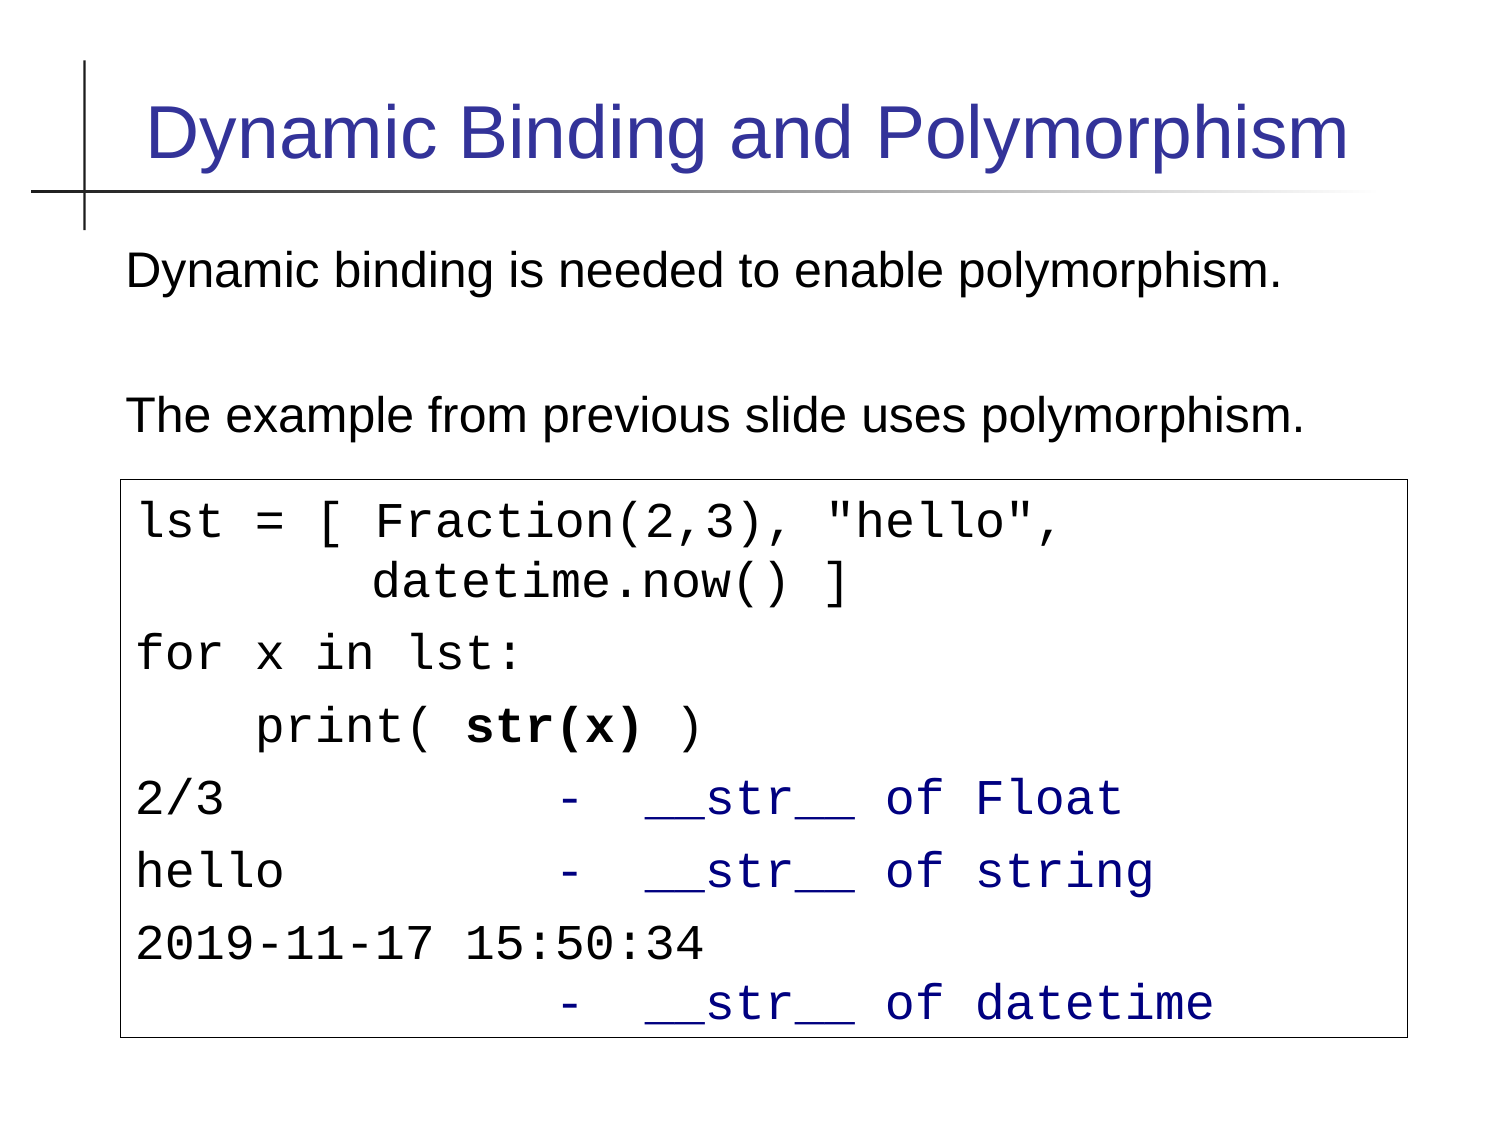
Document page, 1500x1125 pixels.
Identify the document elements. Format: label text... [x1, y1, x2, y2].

text_box lst = [ Fraction(2,3), "hello", datetime.now() ] for x in lst: print( str(x) ) 2/3 - __str__ of Float hello - __str__ of string 2019-11-17 15:50:34 - __str__ of datetime [120, 479, 1408, 1038]
title Dynamic Binding and Polymorphism [100, 42, 1397, 182]
list Dynamic binding is needed to enable polymorphism. The example from previous slide uses polymorphism. [110, 229, 1408, 960]
